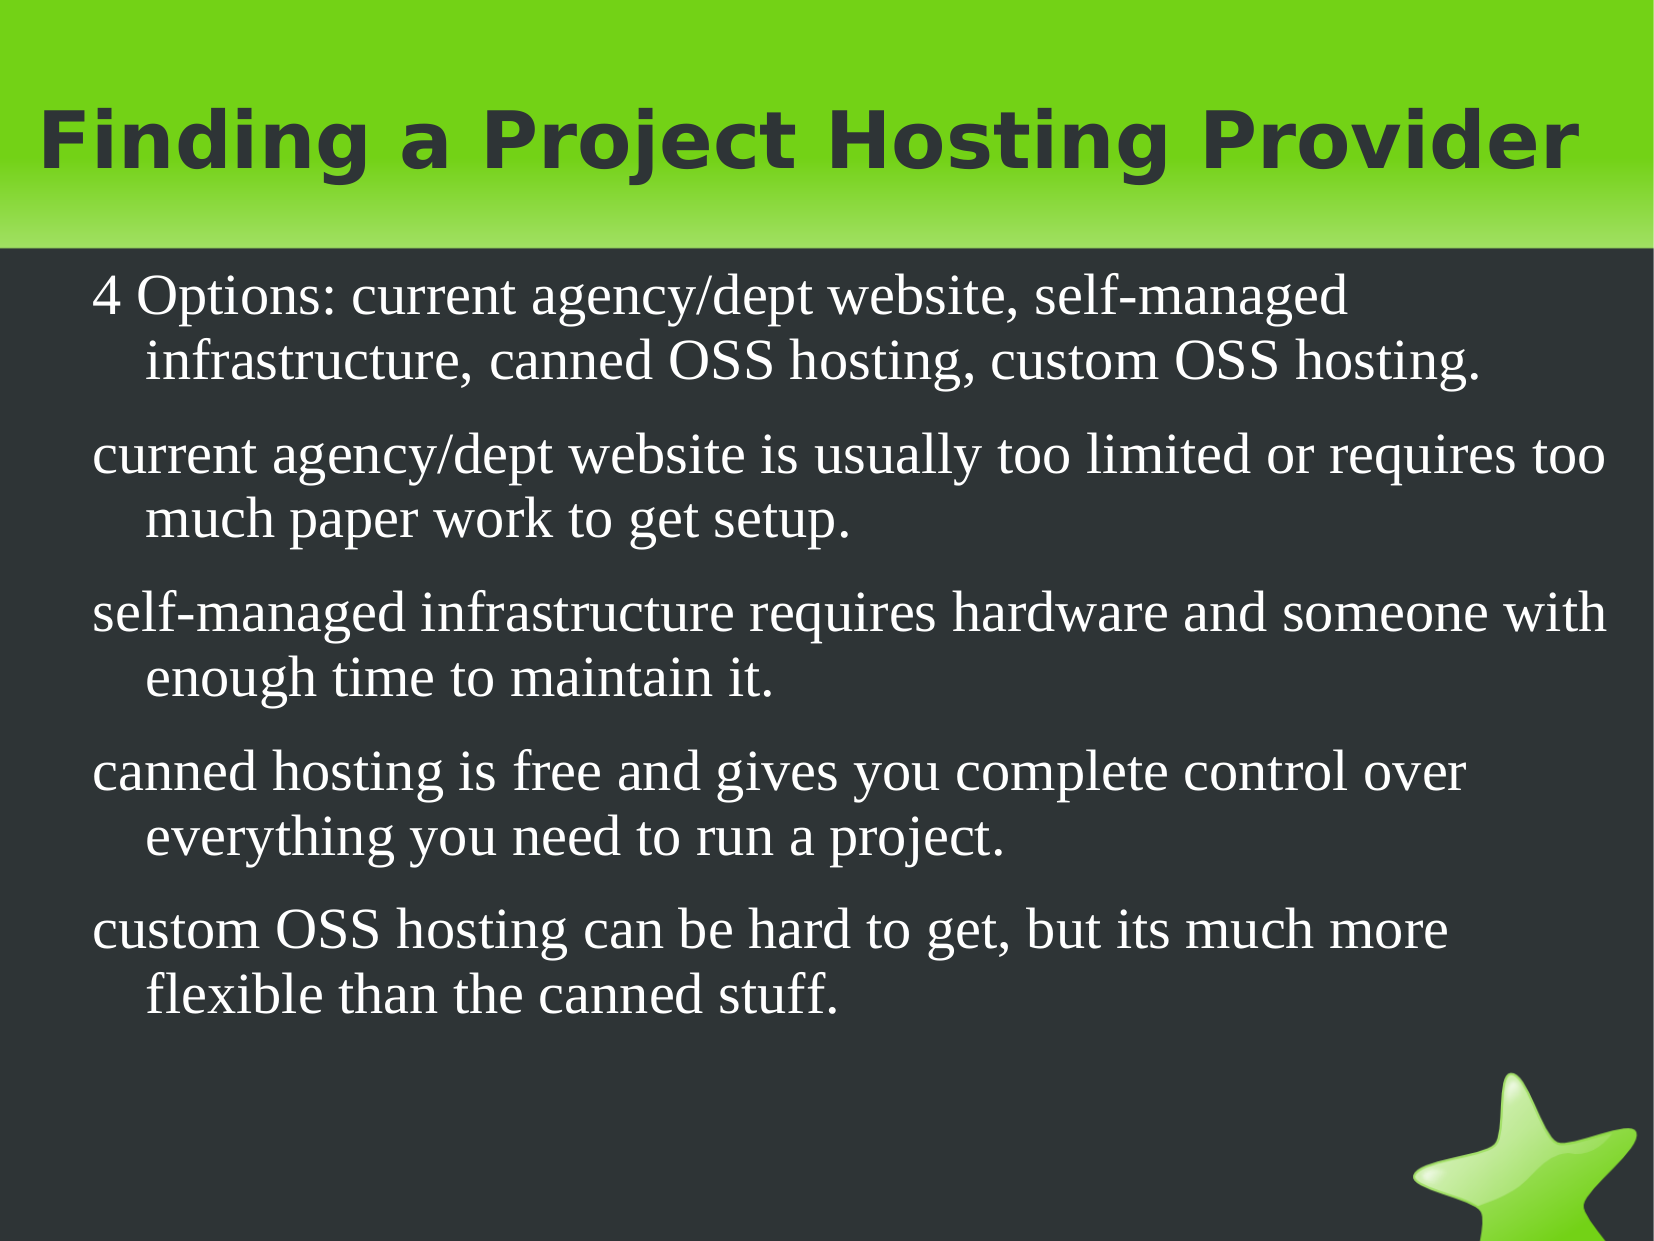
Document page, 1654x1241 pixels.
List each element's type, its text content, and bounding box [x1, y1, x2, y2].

picture [0, 0, 1654, 1241]
title Finding a Project Hosting Provider [37, 37, 1654, 245]
list 4 Options: current agency/dept website, self-managed infrastructure, canned OSS hosting, custom OSS hosting. current agency/dept website is usually too limited or requires too much paper work to get setup. self-managed infrastructure requires hardware and someone with enough time to maintain it. canned hosting is free and gives you complete control over everything you need to run a project. custom OSS hosting can be hard to get, but its much more flexible than the canned stuff. [74, 262, 1613, 1201]
